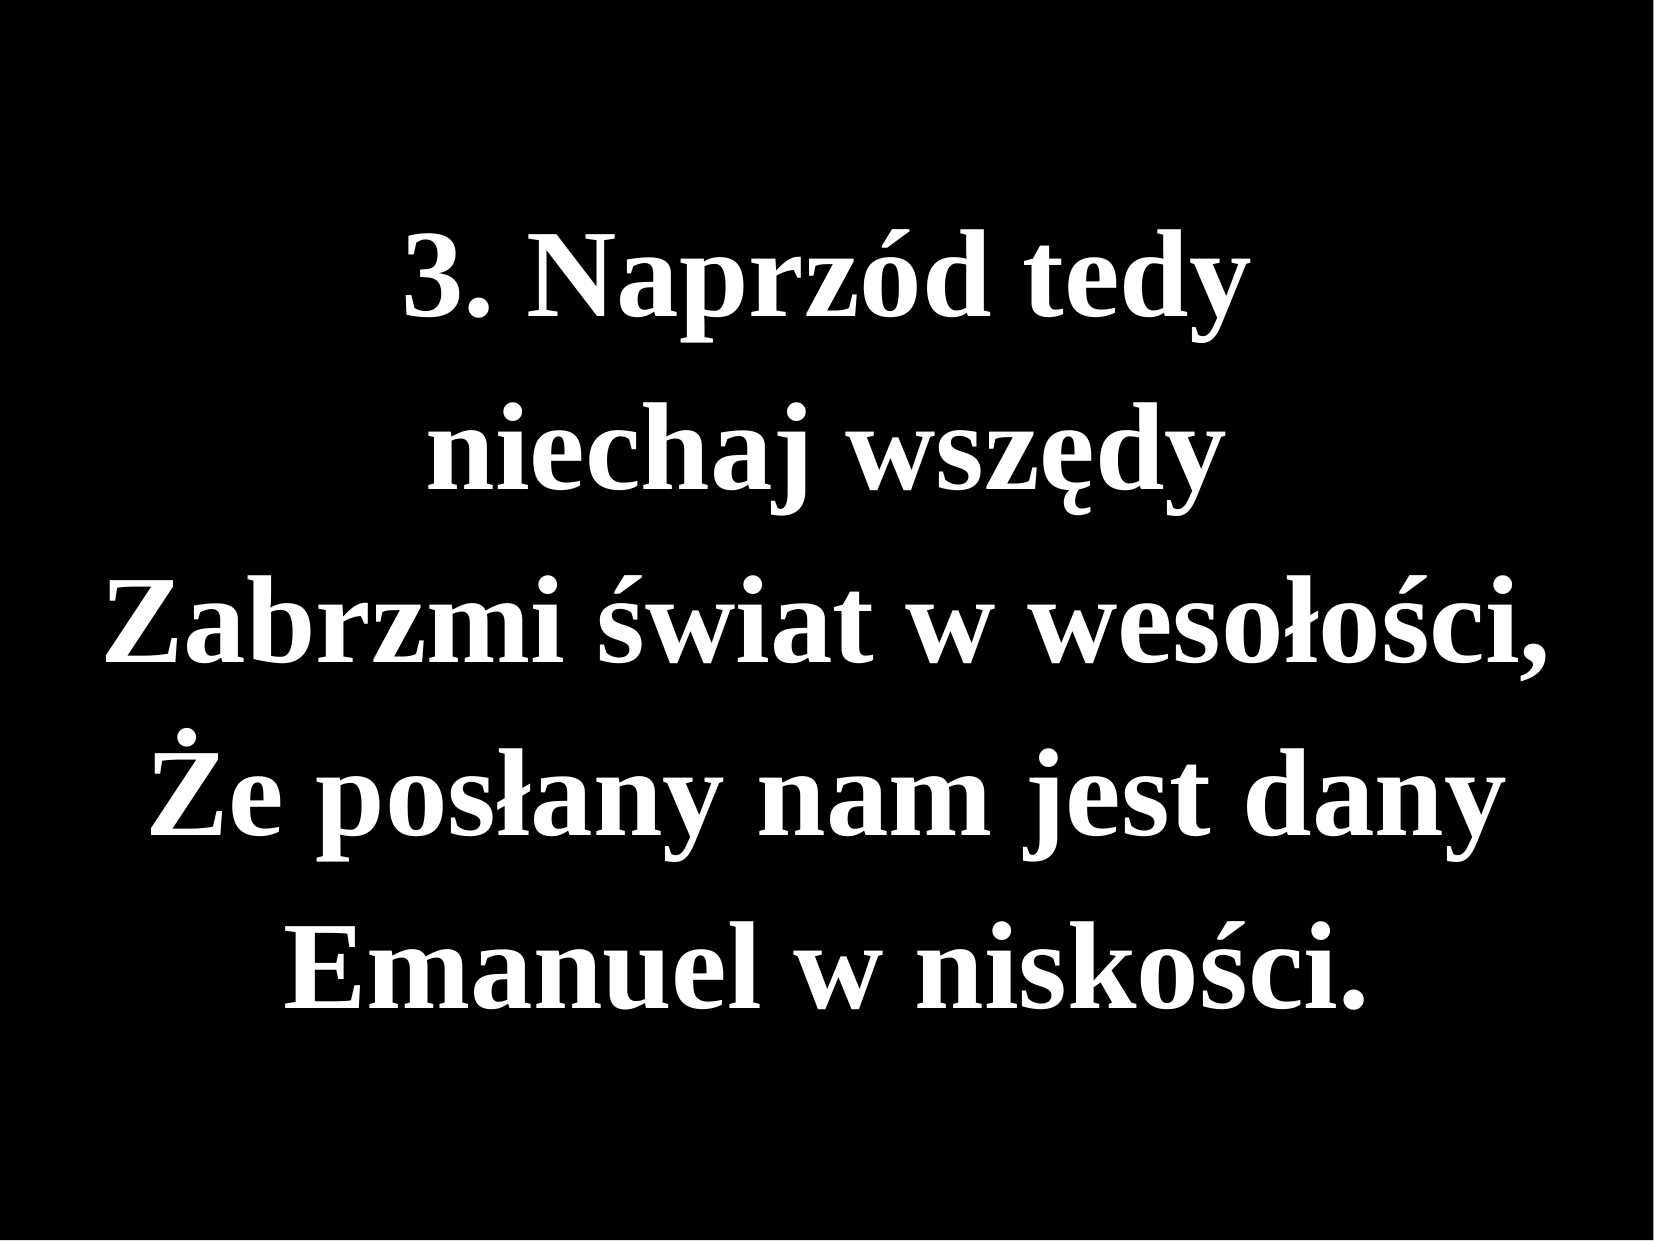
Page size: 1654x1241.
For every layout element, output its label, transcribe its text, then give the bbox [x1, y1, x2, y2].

title 3. Naprzód tedy ppp niechaj wszędy ppp Zabrzmi świat w wesołości, ppp Że posłany nam jest dany ppp Emanuel w niskości. [0, 0, 1654, 1241]
